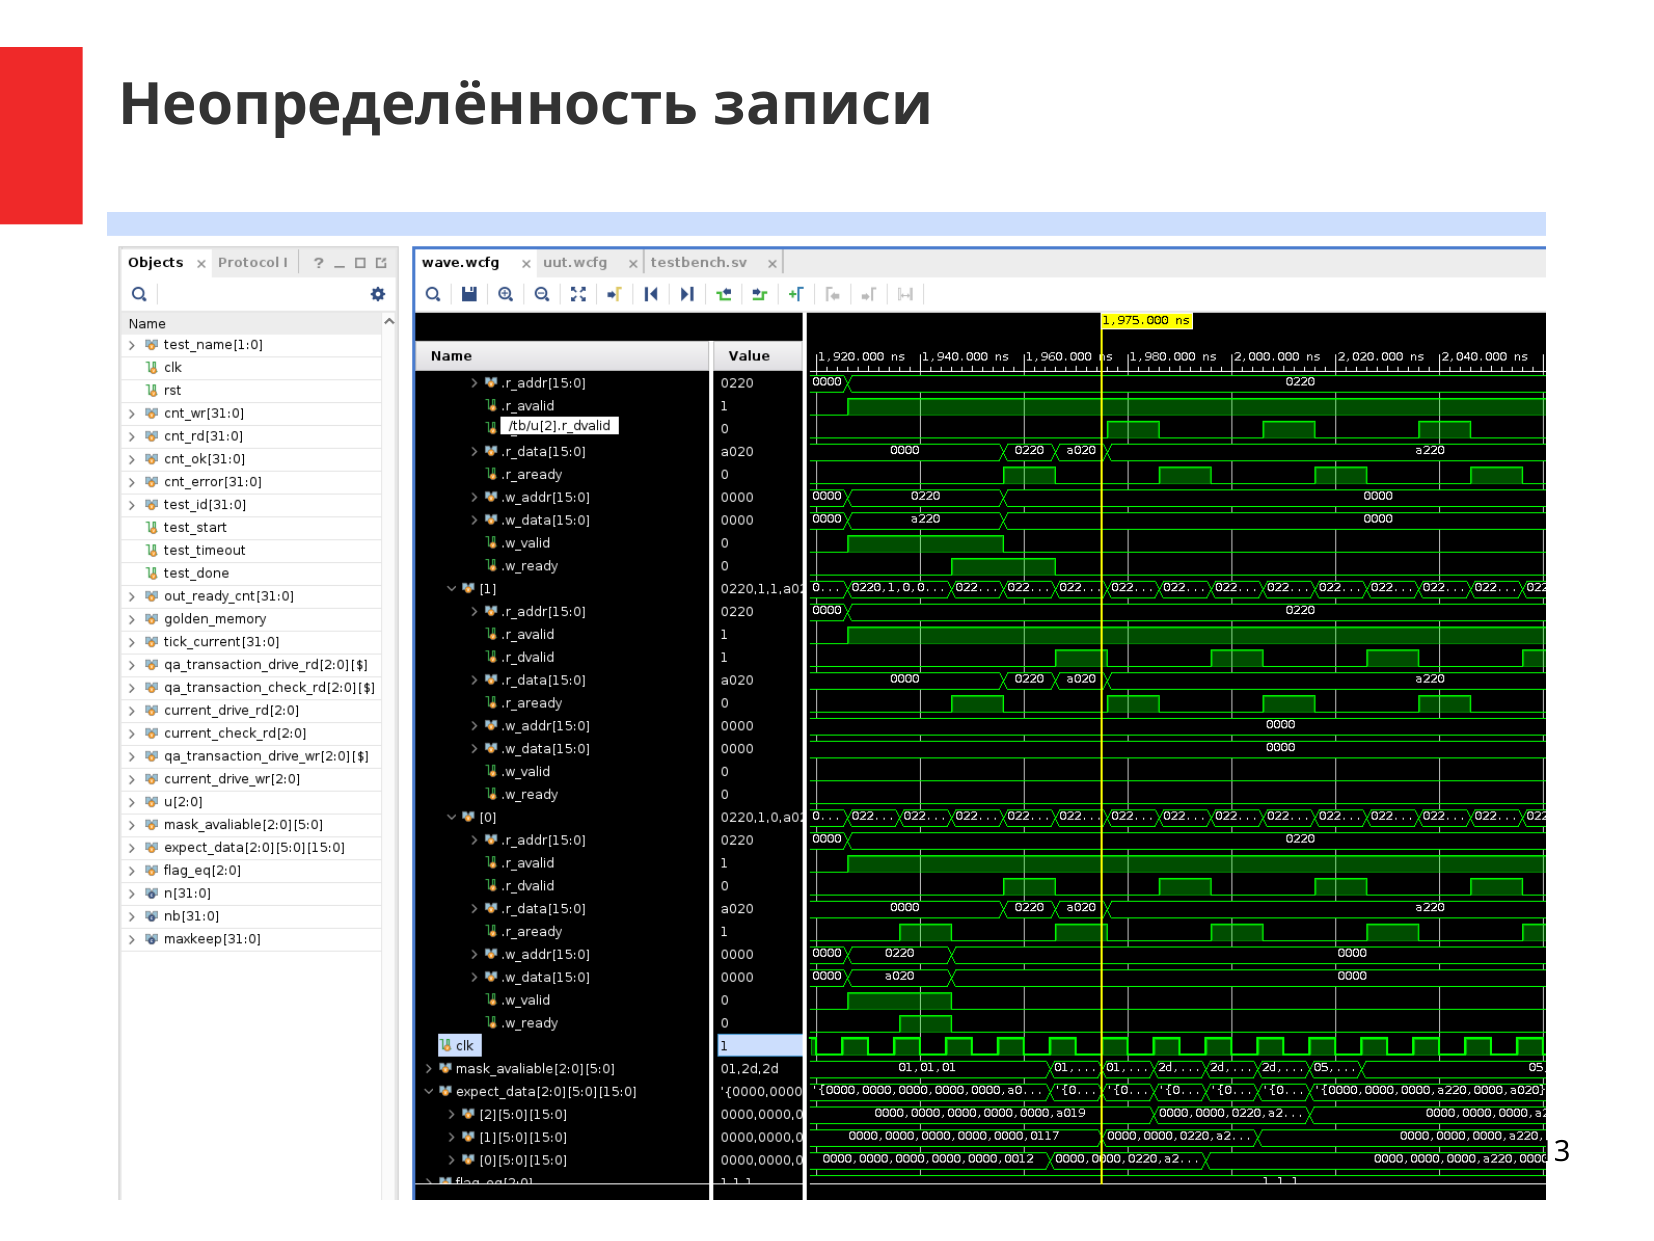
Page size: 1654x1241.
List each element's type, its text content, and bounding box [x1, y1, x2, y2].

title Неопределённость записи [118, 49, 1571, 154]
picture [107, 212, 1546, 1200]
